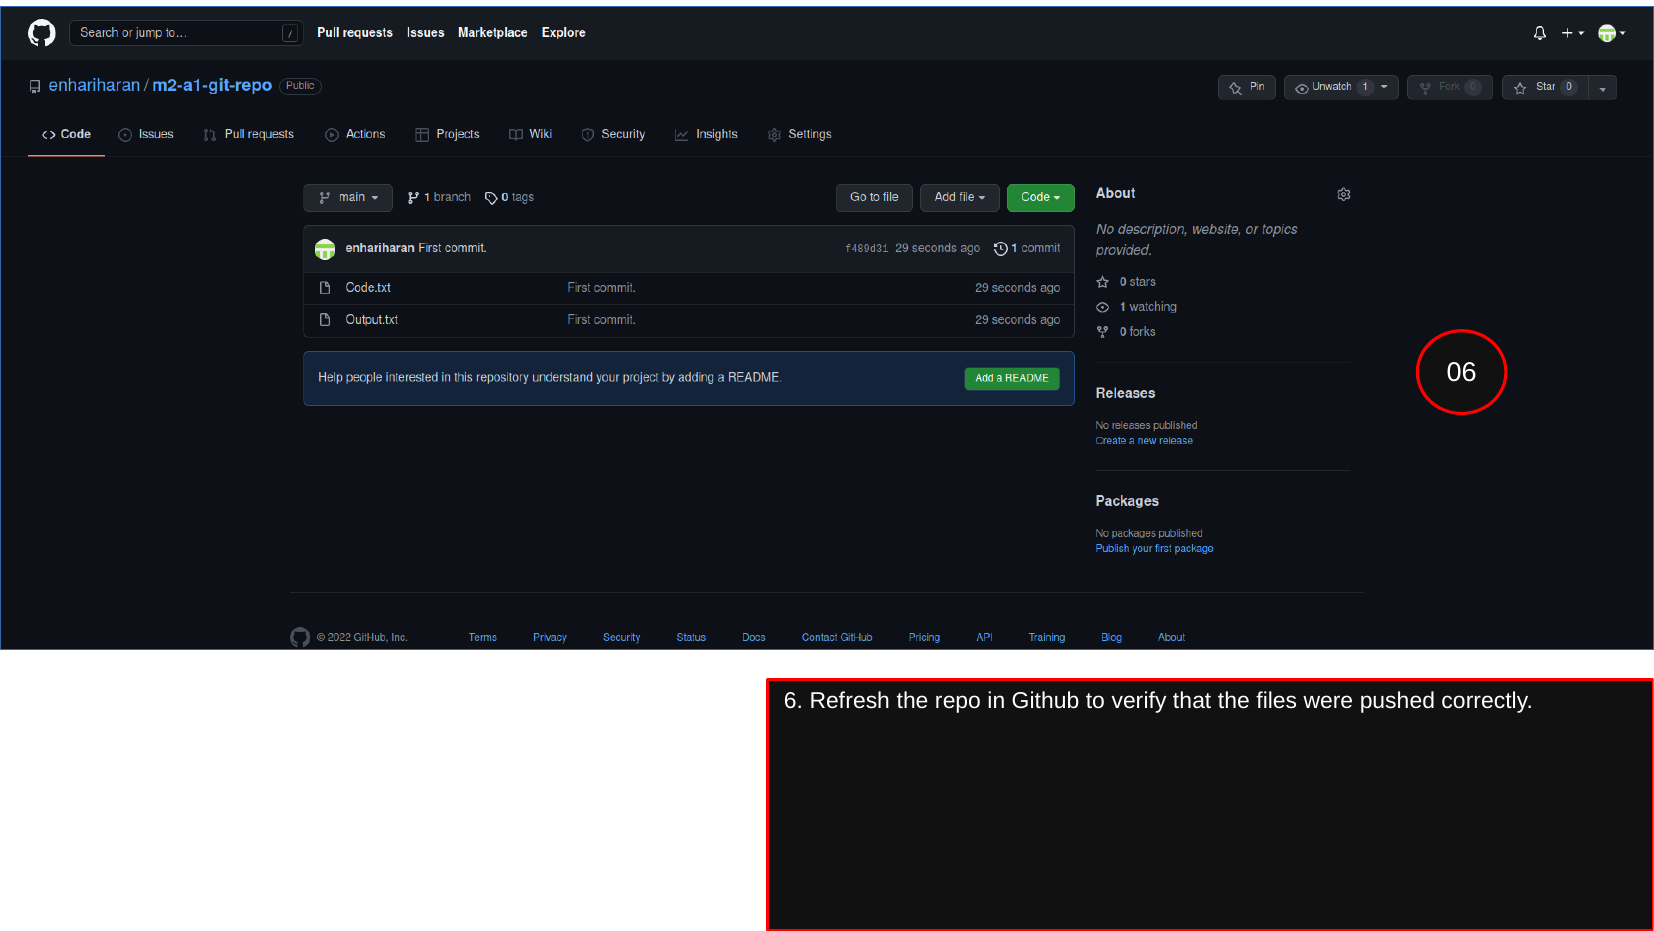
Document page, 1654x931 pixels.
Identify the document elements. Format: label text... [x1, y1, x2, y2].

picture [0, 6, 1654, 650]
text_box 6. Refresh the repo in Github to verify that the files were pushed correctly. [767, 679, 1654, 931]
text_box 06 [1417, 330, 1506, 414]
